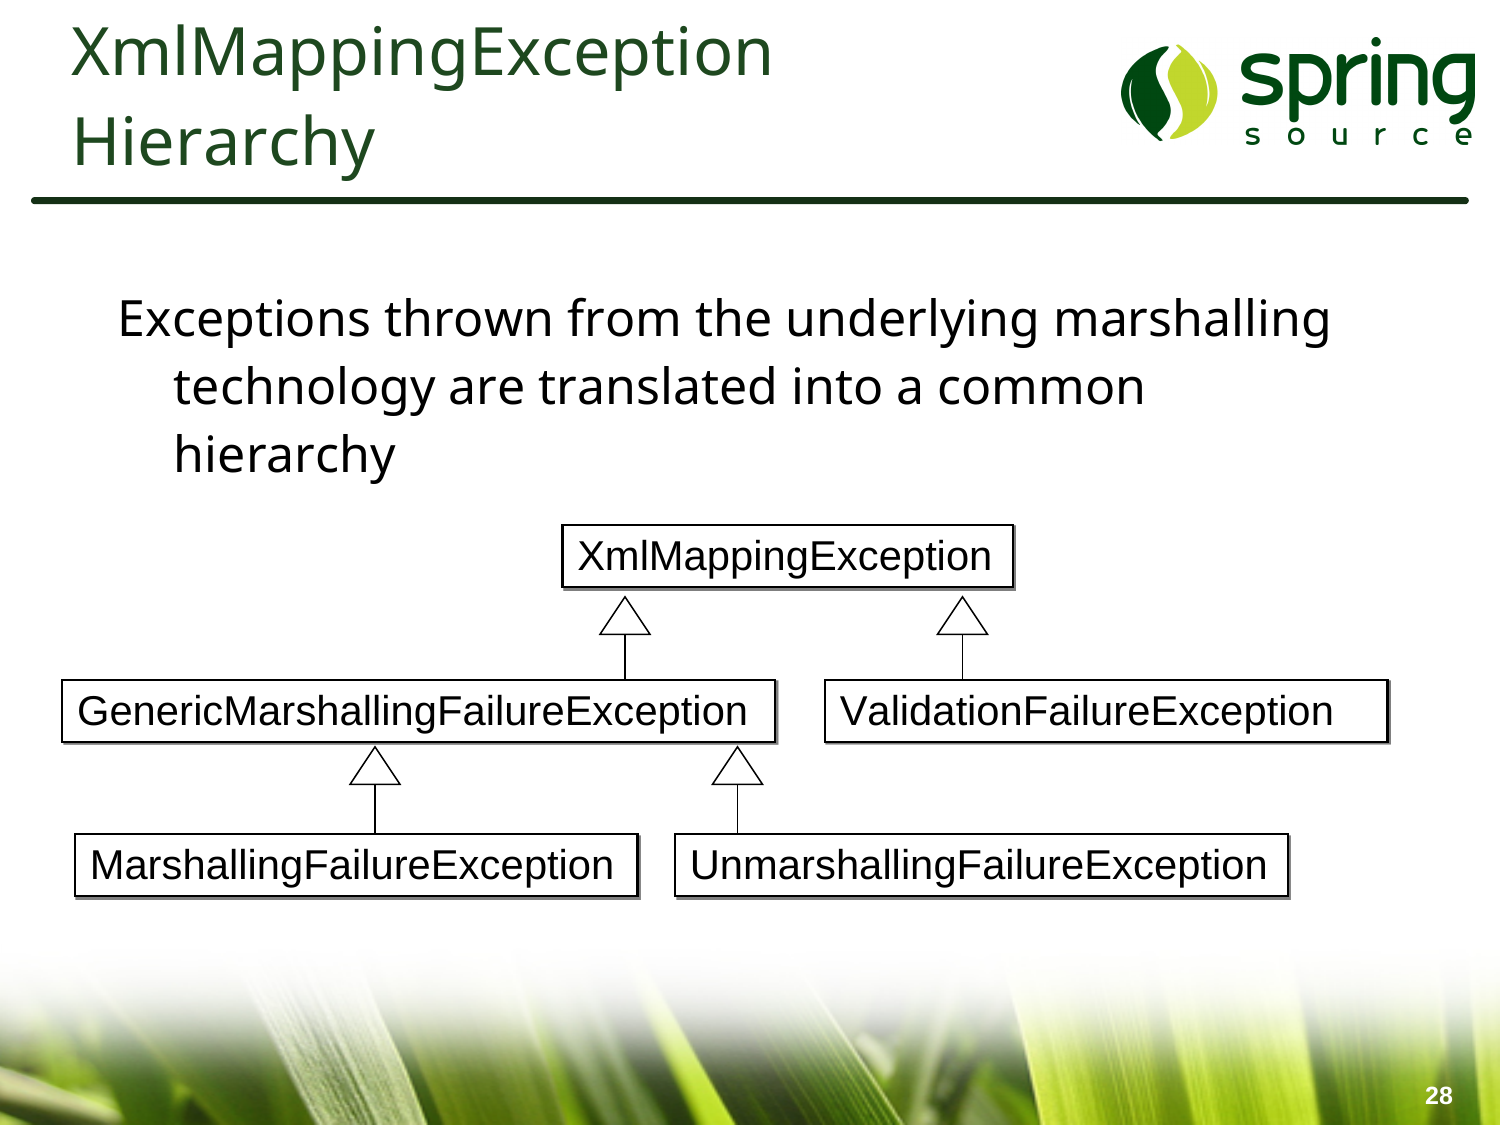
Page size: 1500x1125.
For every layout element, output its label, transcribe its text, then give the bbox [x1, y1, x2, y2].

text_box [350, 746, 401, 785]
text_box UnmarshallingFailureException [675, 834, 1288, 897]
text_box [599, 596, 651, 635]
text_box ValidationFailureException [824, 679, 1388, 742]
text_box GenericMarshallingFailureException [62, 679, 775, 742]
picture [0, 944, 1500, 1125]
picture [1121, 37, 1475, 145]
text_box [712, 746, 763, 785]
text_box MarshallingFailureException [74, 834, 638, 897]
text_box [937, 596, 988, 635]
list Exceptions thrown from the underlying marshalling technology are translated into a common hierarchy [103, 275, 1394, 938]
title XmlMappingException Hierarchy [56, 5, 1089, 184]
text_box XmlMappingException [562, 525, 1013, 587]
